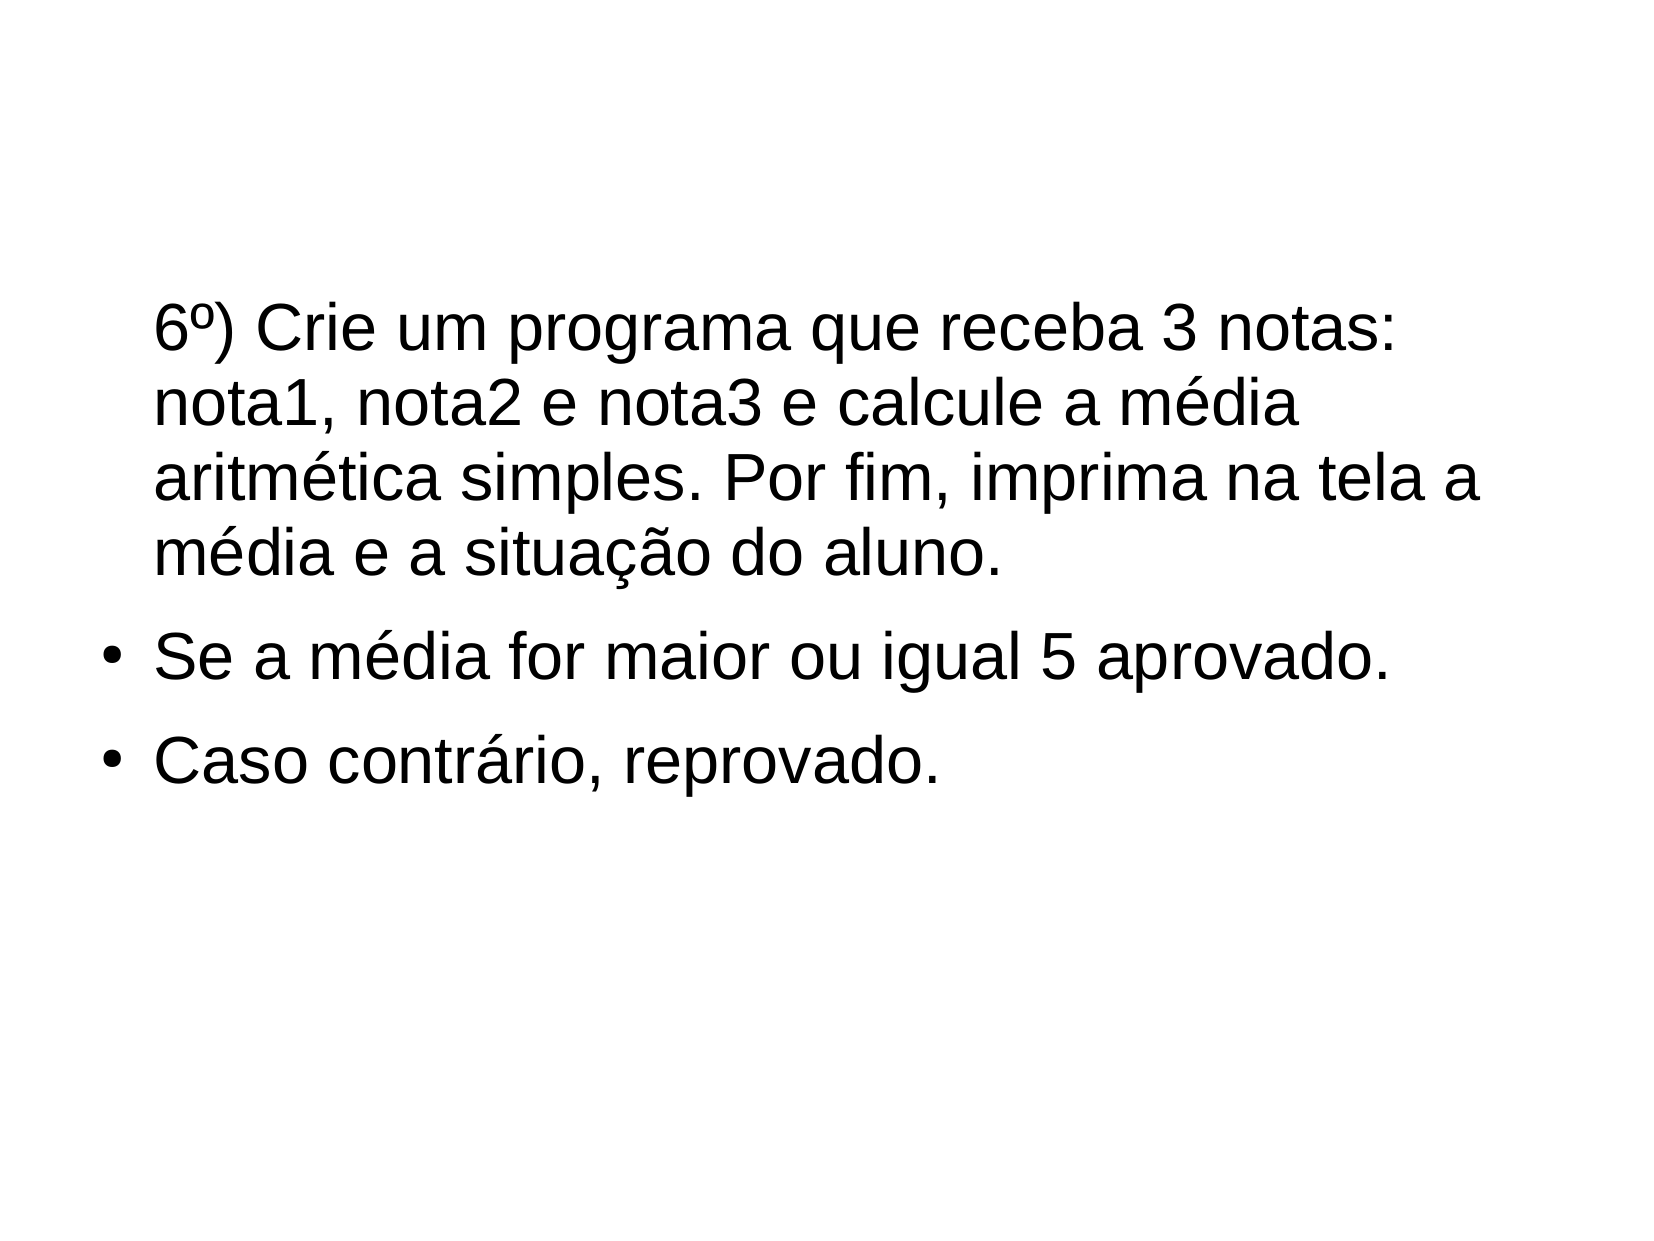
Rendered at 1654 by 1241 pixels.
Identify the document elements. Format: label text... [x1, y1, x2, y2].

list 6º) Crie um programa que receba 3 notas: nota1, nota2 e nota3 e calcule a média aritmética simples. Por fim, imprima na tela a média e a situação do aluno. Se a média for maior ou igual 5 aprovado. Caso contrário, reprovado. [82, 290, 1571, 1109]
